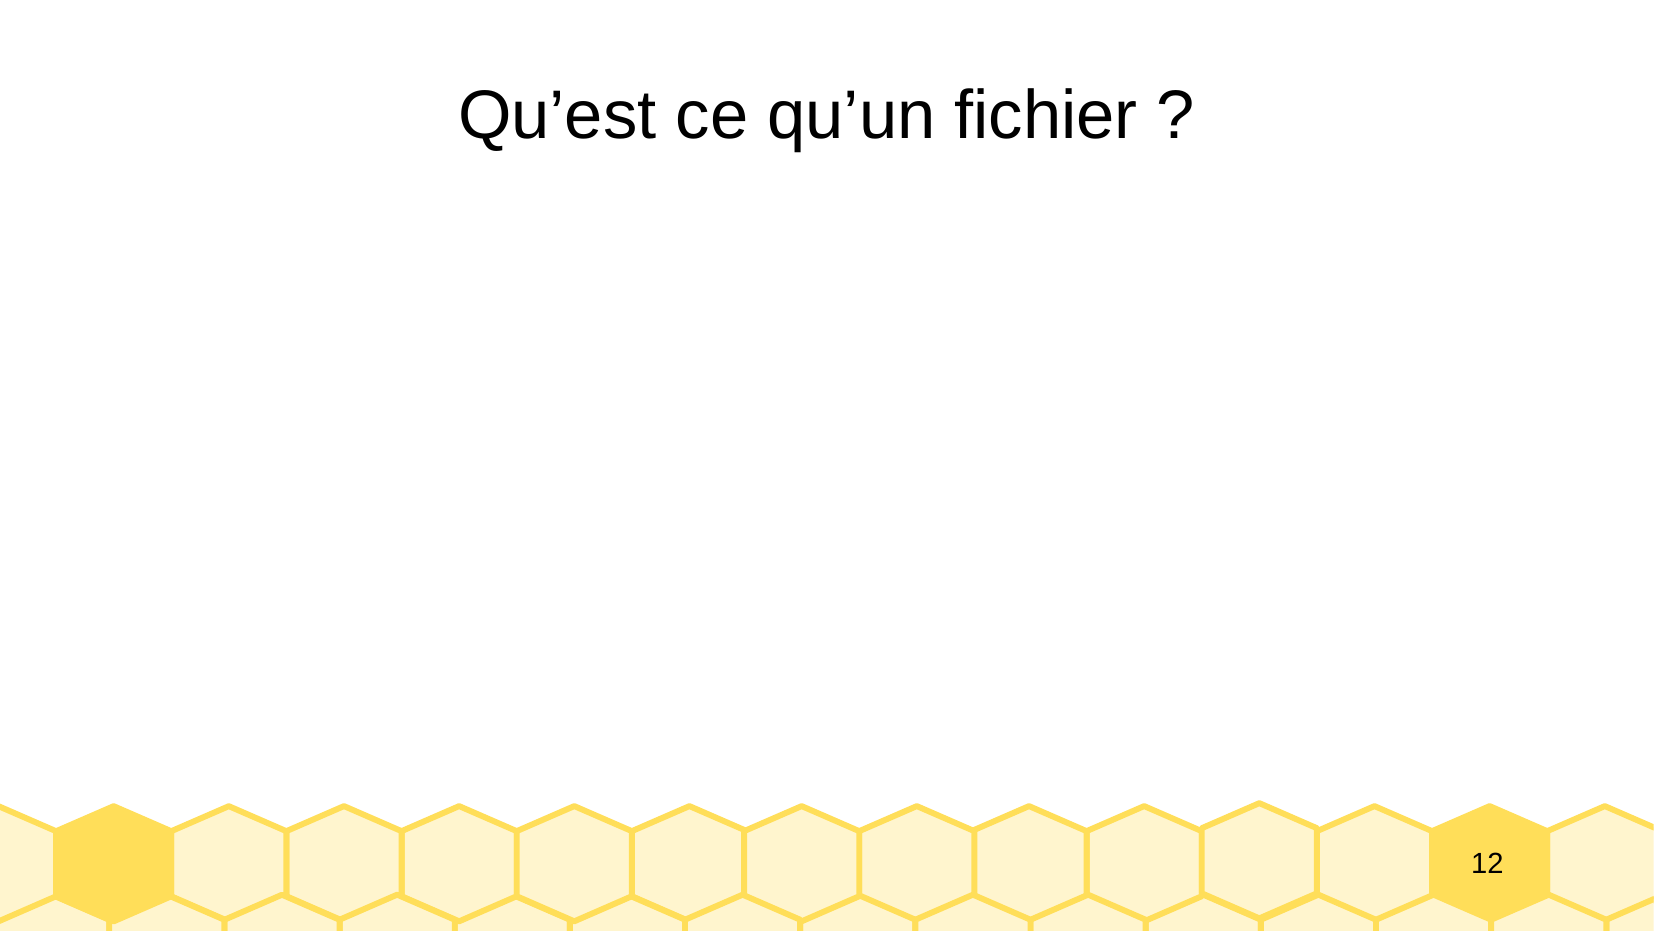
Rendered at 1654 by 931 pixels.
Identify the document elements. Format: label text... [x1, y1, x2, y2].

title Qu’est ce qu’un fichier ? [82, 37, 1571, 193]
